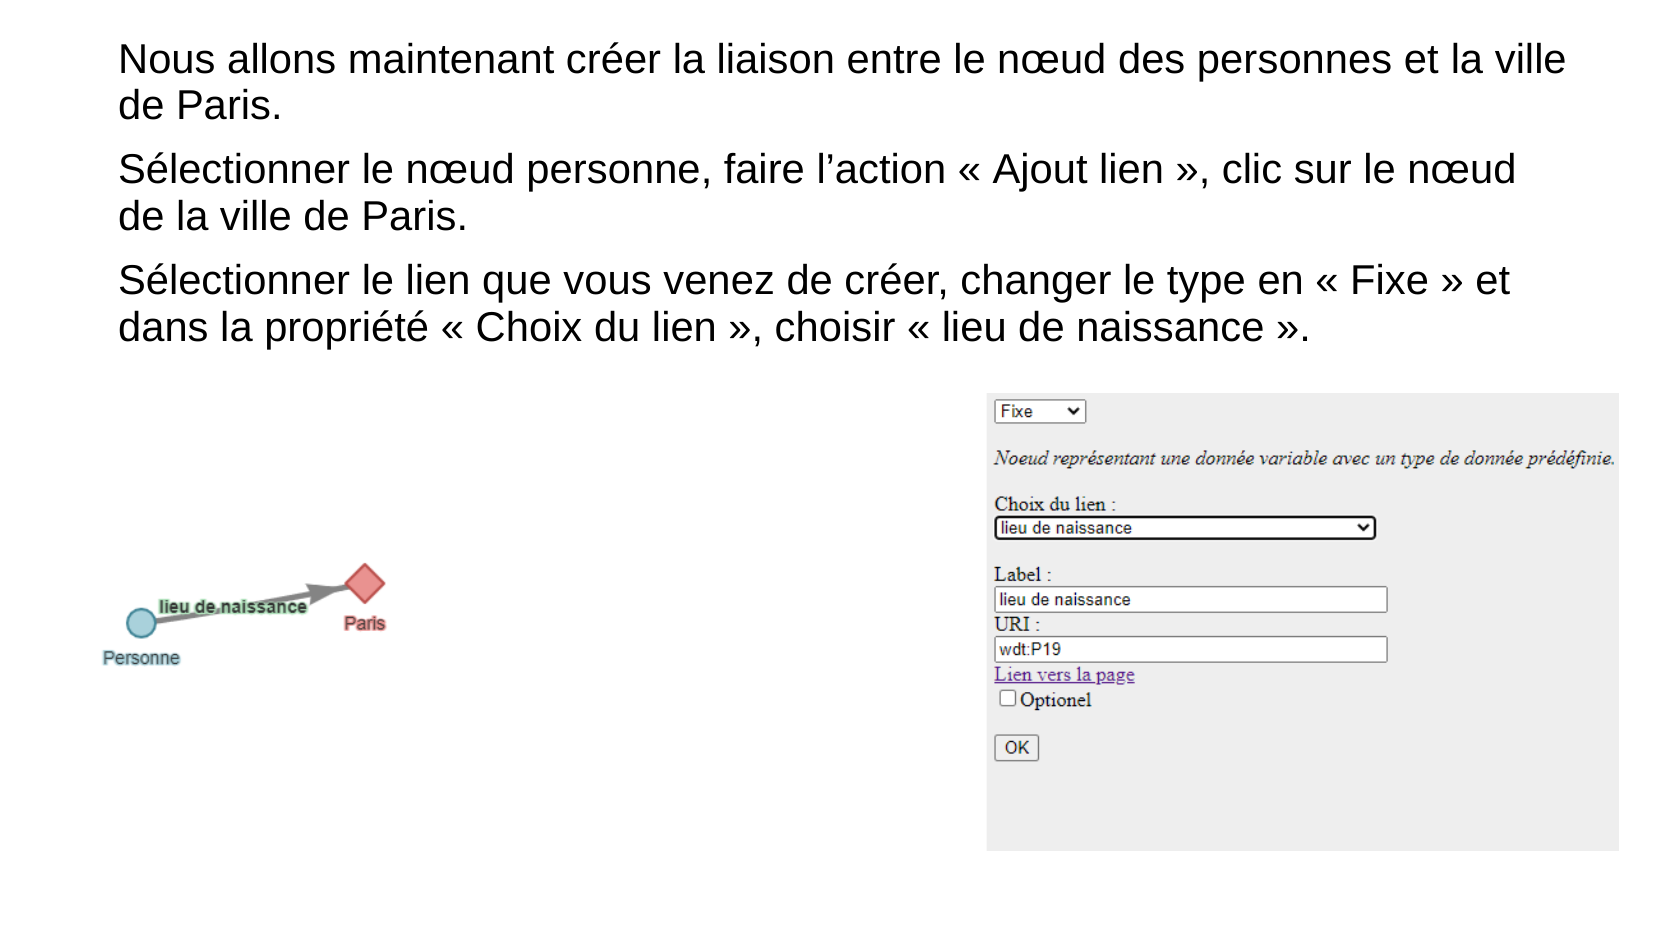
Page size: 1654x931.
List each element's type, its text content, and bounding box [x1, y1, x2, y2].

picture [70, 393, 1619, 851]
list Nous allons maintenant créer la liaison entre le nœud des personnes et la ville de Paris. Sélectionner le nœud personne, faire l’action « Ajout lien », clic sur le nœud de la ville de Paris. Sélectionner le lien que vous venez de créer, changer le type en « Fixe » et dans la propriété « Choix du lien », choisir « lieu de naissance ». [47, 35, 1571, 898]
